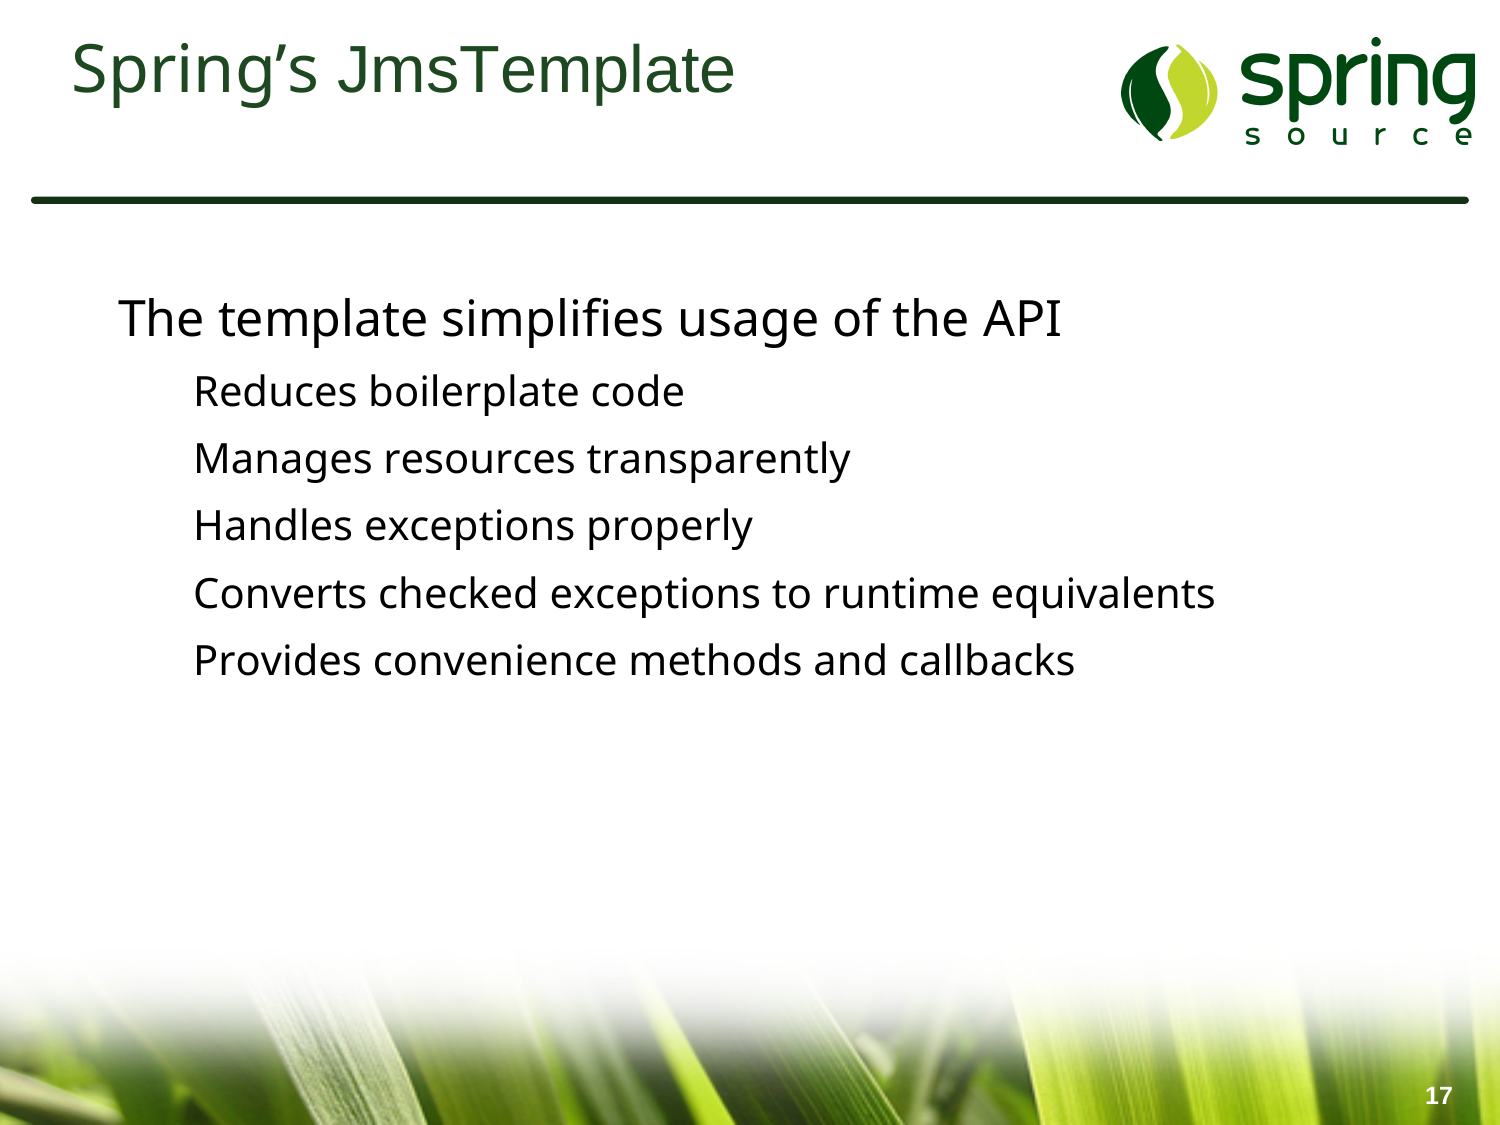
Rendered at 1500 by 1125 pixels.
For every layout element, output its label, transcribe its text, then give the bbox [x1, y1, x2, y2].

list The template simplifies usage of the API Reduces boilerplate code Manages resources transparently Handles exceptions properly Converts checked exceptions to runtime equivalents Provides convenience methods and callbacks [103, 275, 1394, 938]
picture [0, 944, 1500, 1125]
title Spring’s JmsTemplate [56, 13, 1089, 176]
picture [1121, 37, 1475, 145]
